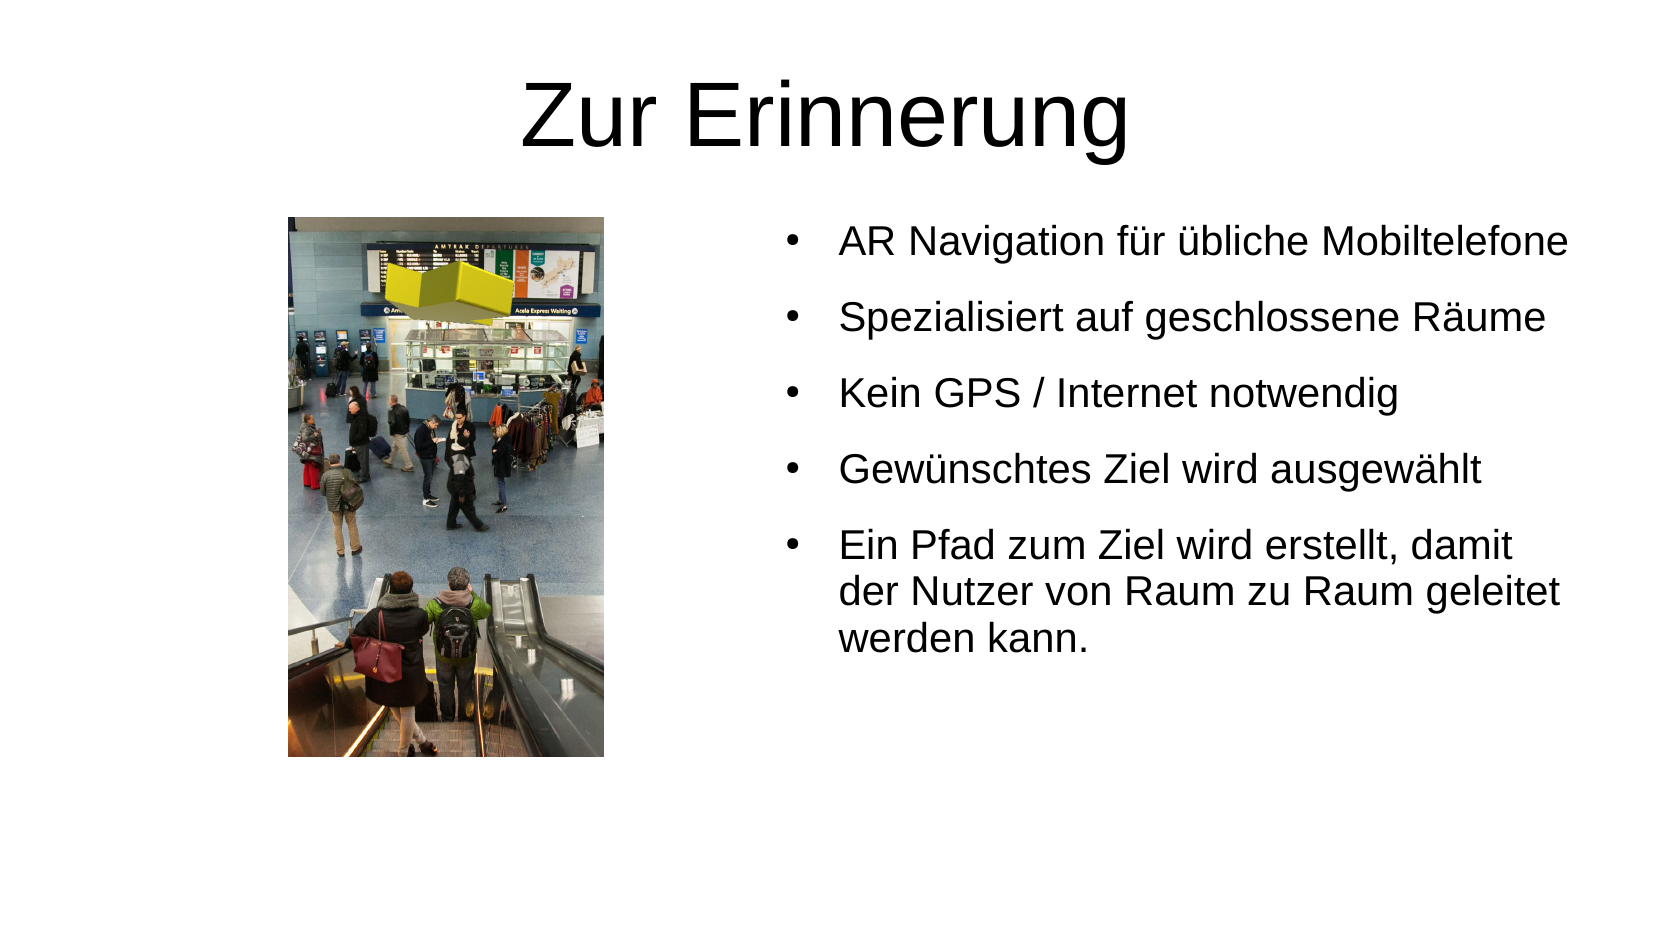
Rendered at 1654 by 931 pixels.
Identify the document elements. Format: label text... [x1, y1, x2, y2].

title Zur Erinnerung [82, 37, 1571, 193]
picture [288, 217, 604, 758]
list AR Navigation für übliche Mobiltelefone Spezialisiert auf geschlossene Räume Kein GPS / Internet notwendig Gewünschtes Ziel wird ausgewählt Ein Pfad zum Ziel wird erstellt, damit der Nutzer von Raum zu Raum geleitet werden kann. [767, 217, 1572, 758]
